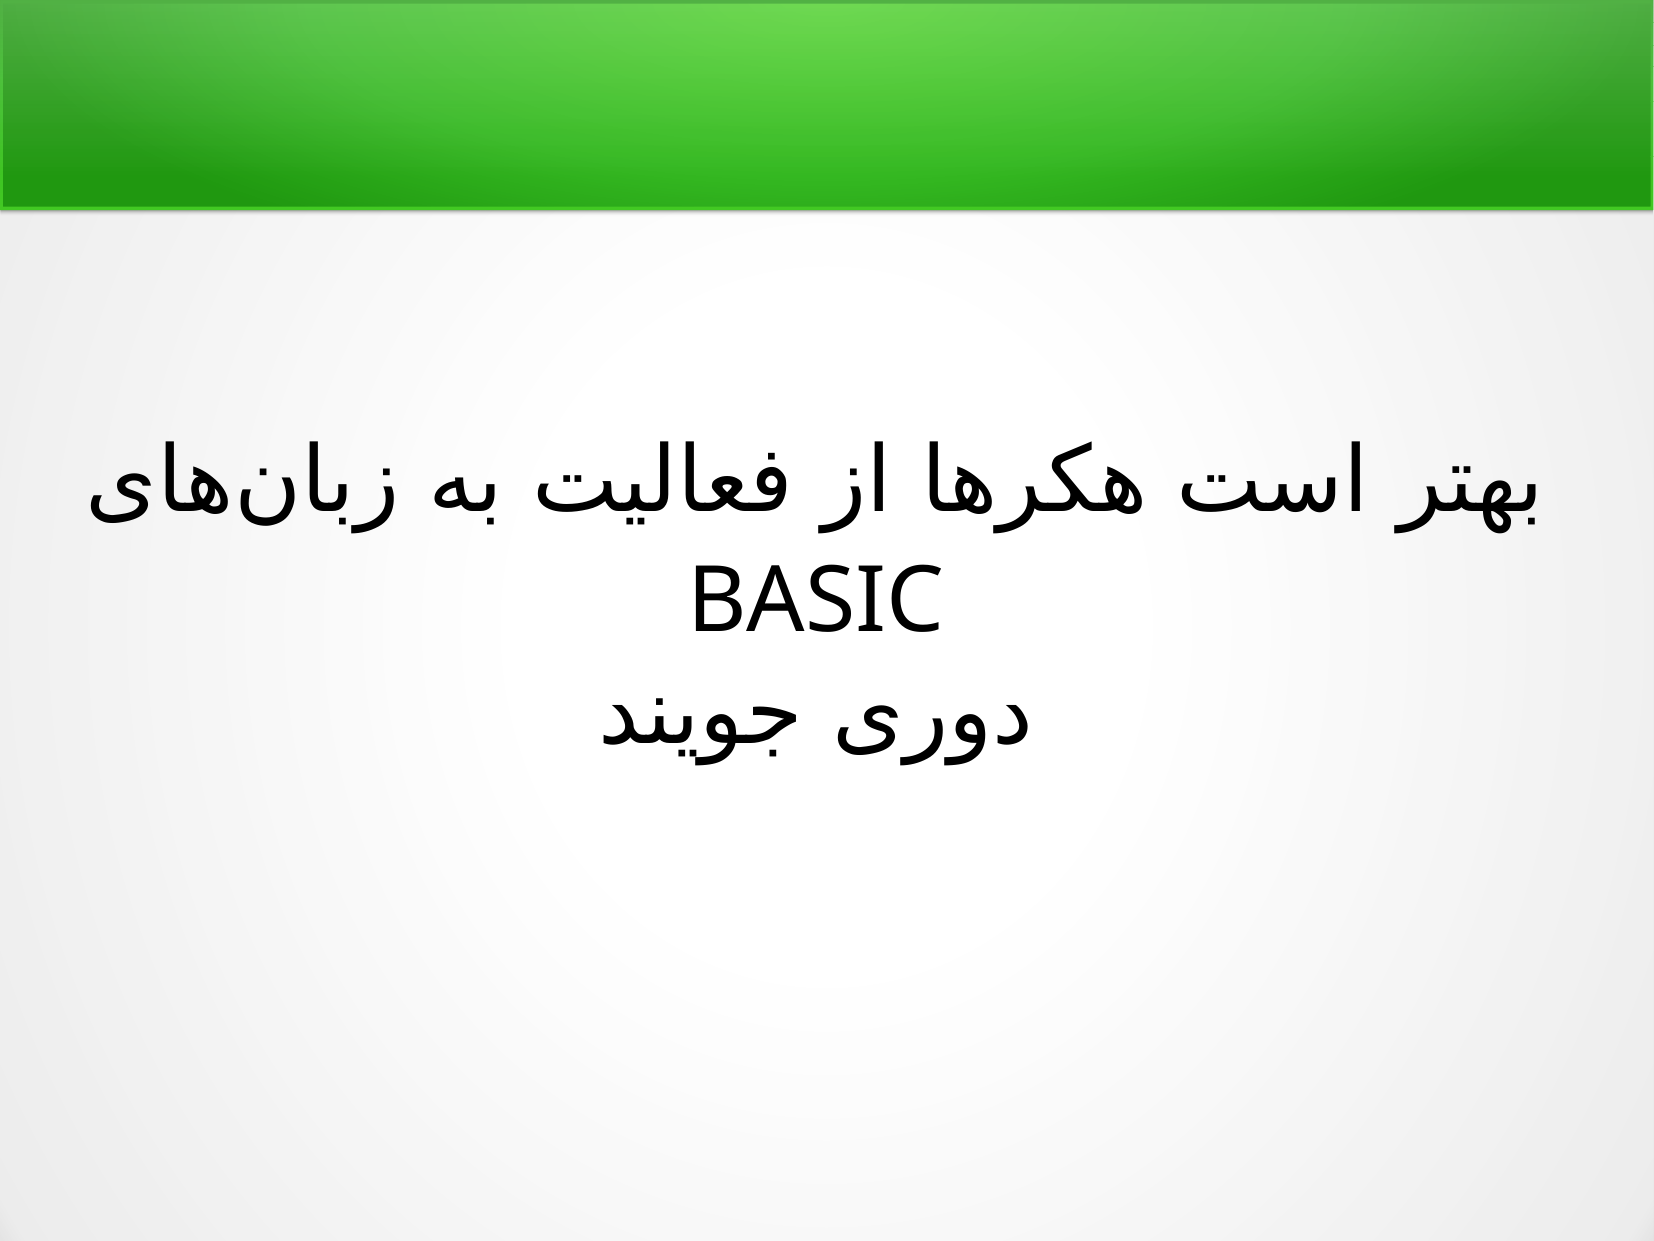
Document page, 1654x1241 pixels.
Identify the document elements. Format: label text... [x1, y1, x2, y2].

title بهتر است هکرها از فعالیت به زبان‌های BASIC دوری جویند [71, 332, 1561, 860]
